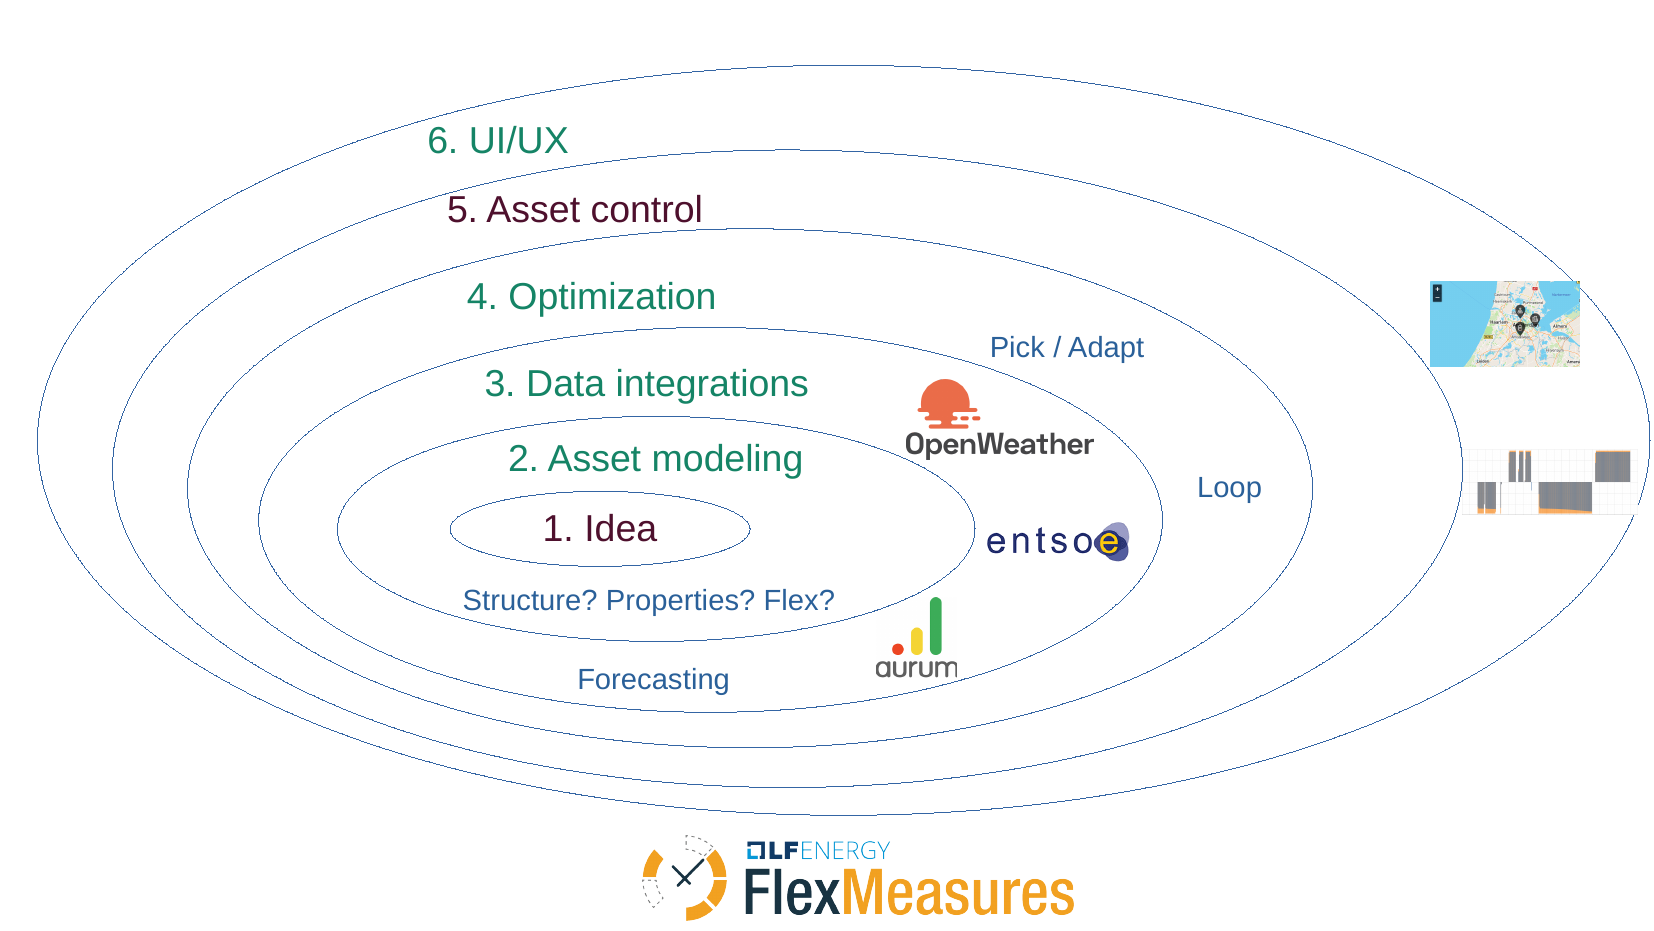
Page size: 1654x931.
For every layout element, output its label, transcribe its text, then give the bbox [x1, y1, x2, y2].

text_box Pick / Adapt [975, 323, 1218, 389]
text_box 4. Optimization [452, 268, 828, 334]
text_box Loop [1182, 463, 1313, 529]
picture [642, 835, 1074, 921]
text_box [37, 65, 1651, 816]
text_box 6. UI/UX [412, 112, 788, 170]
text_box 3. Data integrations [469, 355, 845, 417]
picture [906, 379, 1094, 460]
text_box 1. Idea [450, 492, 751, 567]
picture [1462, 449, 1638, 515]
picture [876, 642, 957, 678]
text_box 5. Asset control [432, 181, 808, 239]
picture [984, 500, 1132, 583]
text_box 2. Asset modeling [493, 430, 869, 492]
text_box Structure? Properties? Flex? [447, 576, 973, 642]
picture [1430, 281, 1580, 368]
text_box Forecasting [562, 655, 806, 721]
